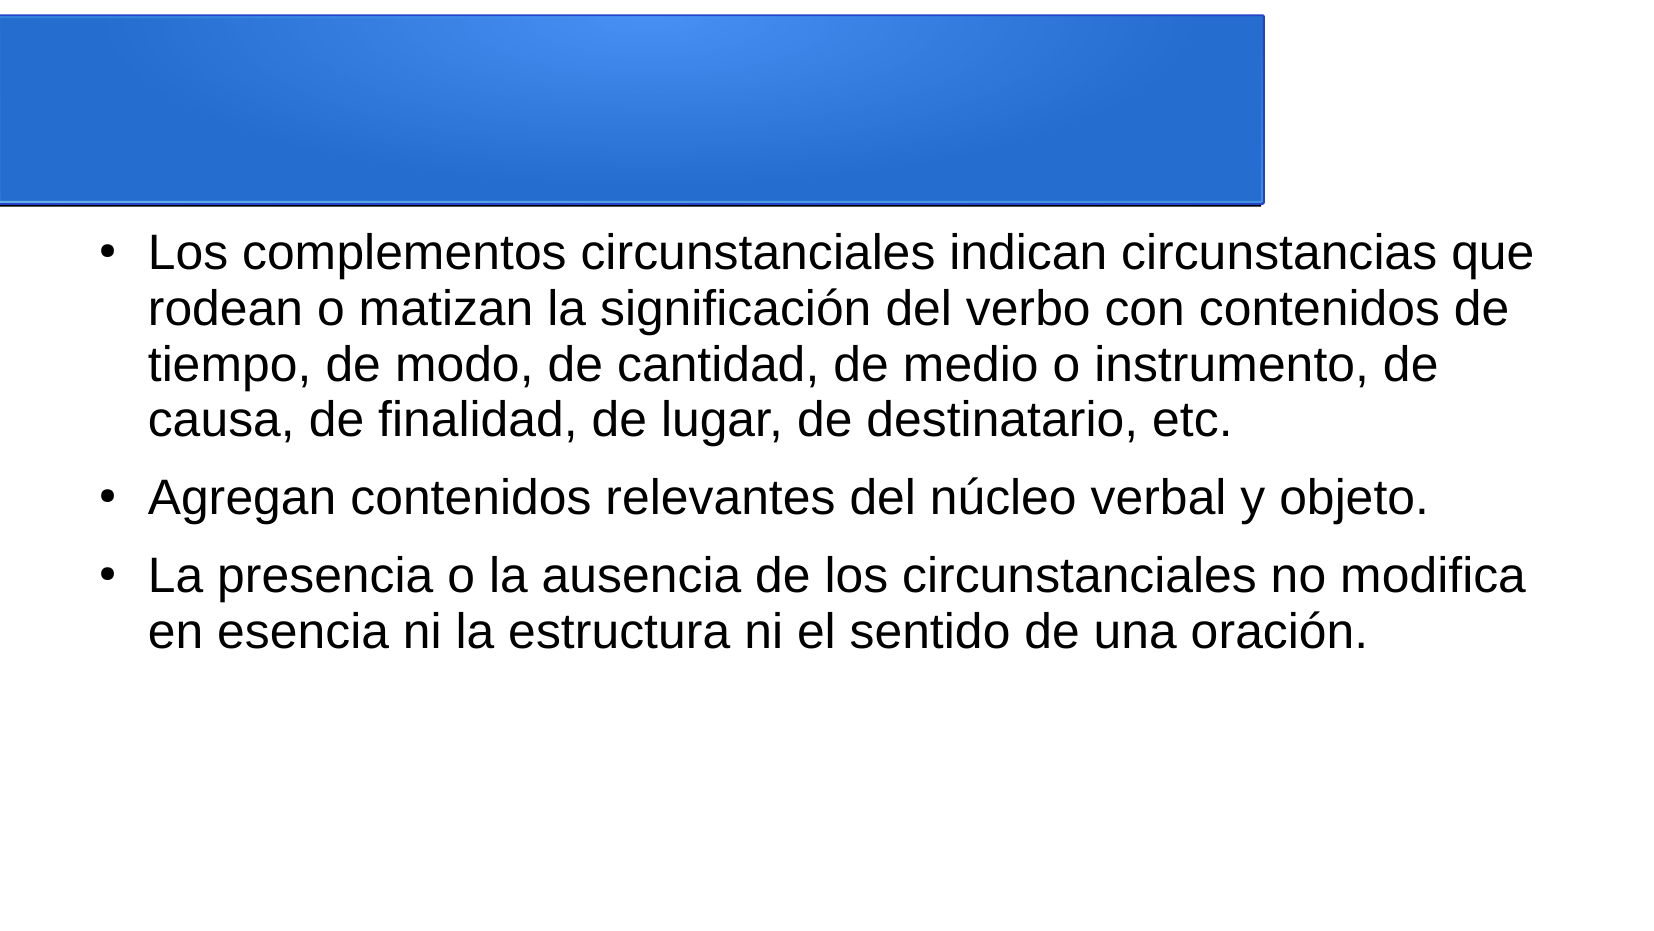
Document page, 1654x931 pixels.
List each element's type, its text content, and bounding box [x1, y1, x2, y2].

list Los complementos circunstanciales indican circunstancias que rodean o matizan la significación del verbo con contenidos de tiempo, de modo, de cantidad, de medio o instrumento, de causa, de finalidad, de lugar, de destinatario, etc. Agregan contenidos relevantes del núcleo verbal y objeto. La presencia o la ausencia de los circunstanciales no modifica en esencia ni la estructura ni el sentido de una oración. [82, 224, 1571, 764]
